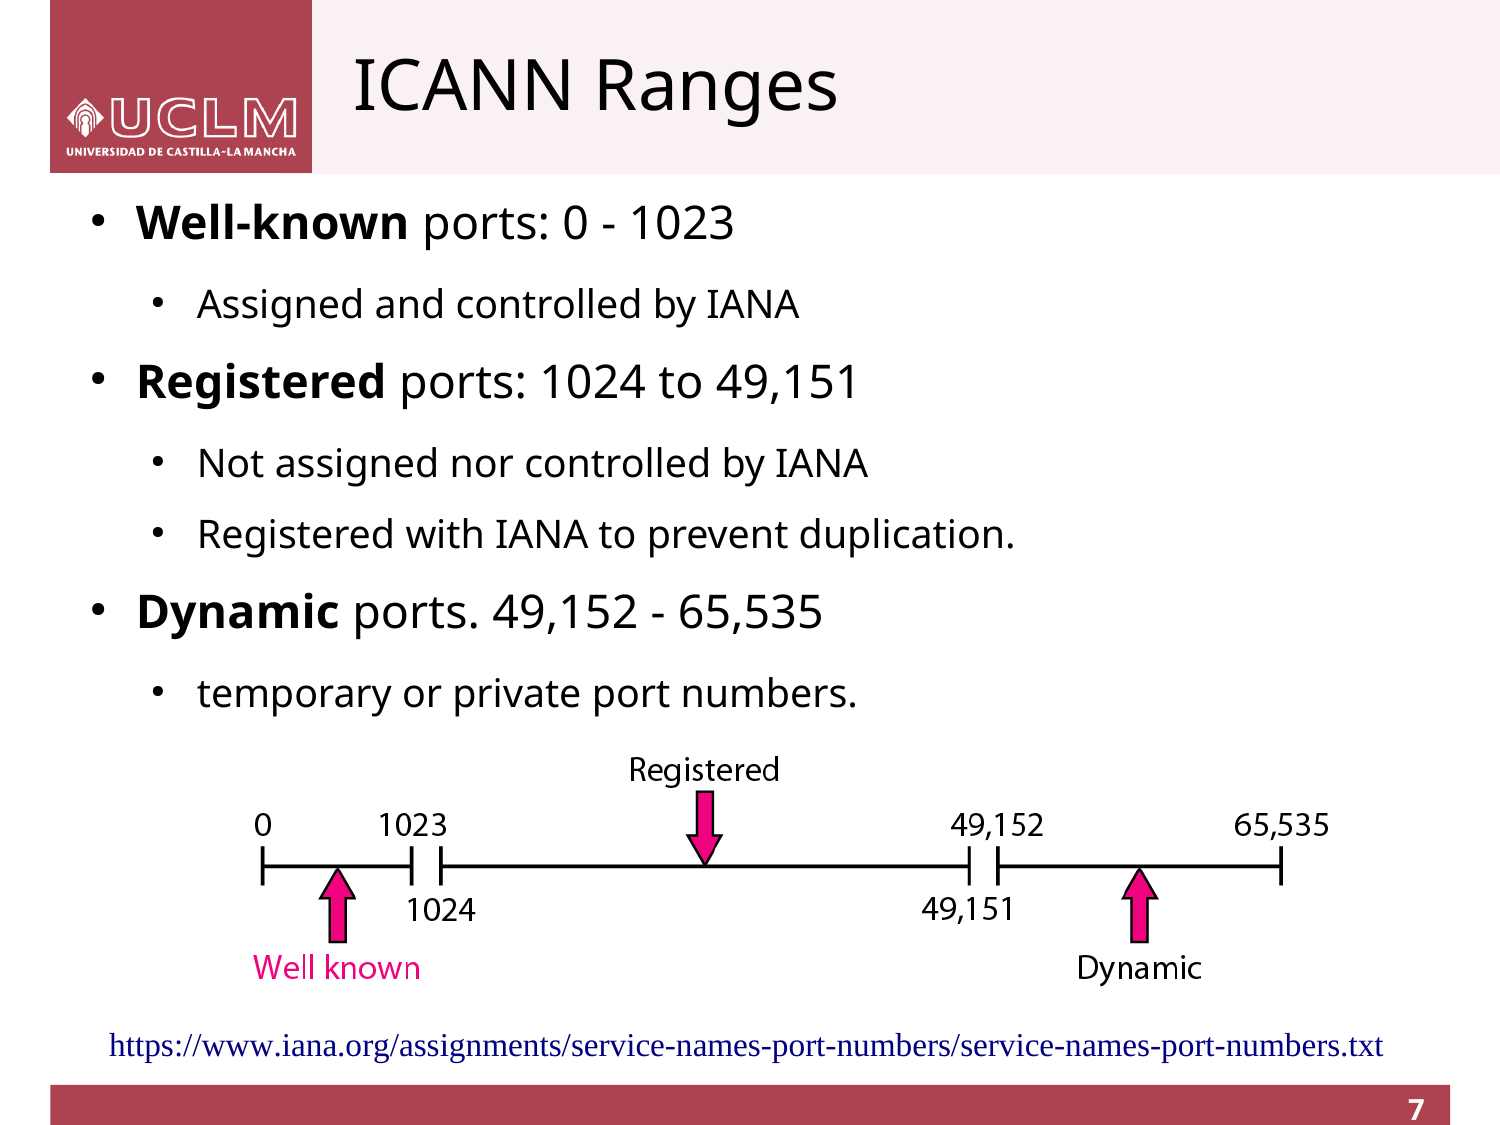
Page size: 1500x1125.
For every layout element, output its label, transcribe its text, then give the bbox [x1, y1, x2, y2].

picture [50, 0, 312, 173]
list Well-known ports: 0 - 1023 Assigned and controlled by IANA Registered ports: 1024 to 49,151 Not assigned nor controlled by IANA Registered with IANA to prevent duplication. Dynamic ports. 49,152 - 65,535 temporary or private port numbers. [74, 189, 1425, 721]
title ICANN Ranges [353, 6, 1425, 168]
picture [253, 752, 1329, 987]
text_box https://www.iana.org/assignments/service-names-port-numbers/service-names-port-numbers.txt [94, 1015, 1453, 1087]
